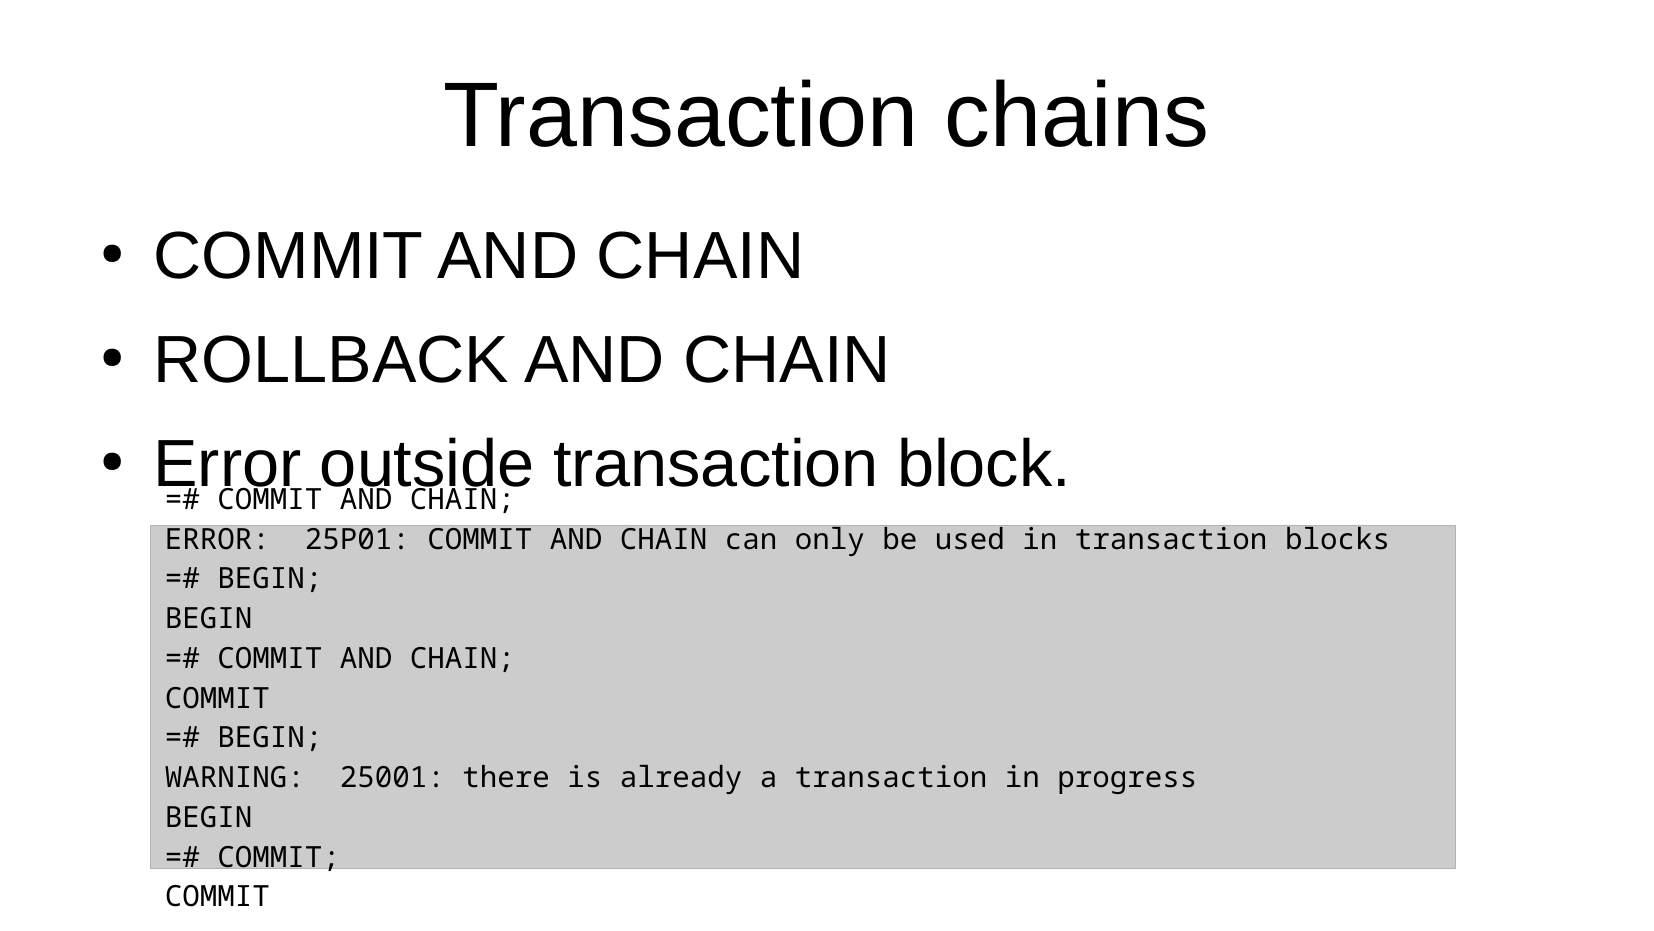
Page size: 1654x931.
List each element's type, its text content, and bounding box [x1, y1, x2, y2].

list COMMIT AND CHAIN ROLLBACK AND CHAIN Error outside transaction block. [82, 217, 1571, 511]
title Transaction chains [82, 37, 1571, 193]
text_box =# COMMIT AND CHAIN; ERROR: 25P01: COMMIT AND CHAIN can only be used in transaction blocks =# BEGIN; BEGIN =# COMMIT AND CHAIN; COMMIT =# BEGIN; WARNING: 25001: there is already a transaction in progress BEGIN =# COMMIT; COMMIT [150, 525, 1456, 869]
